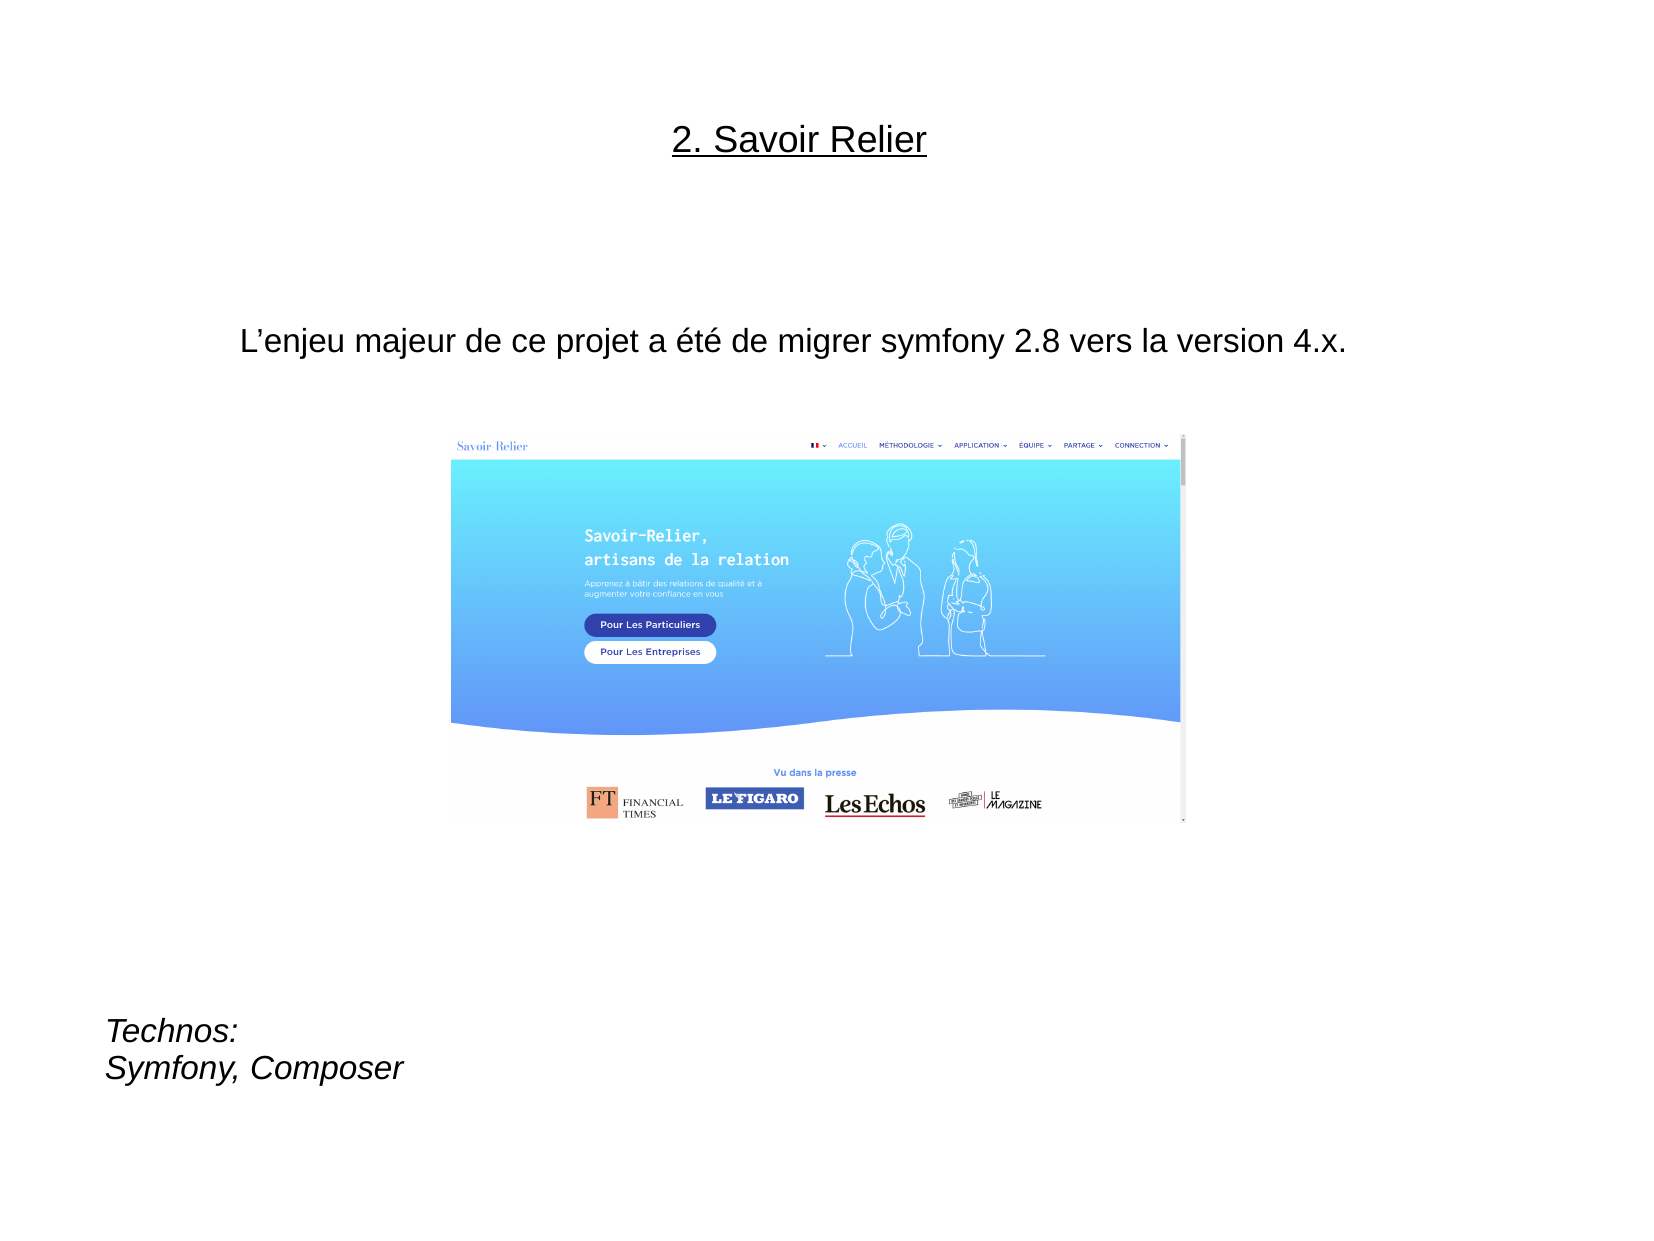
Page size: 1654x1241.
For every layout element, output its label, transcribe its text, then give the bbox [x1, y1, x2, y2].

text_box 2. Savoir Relier [656, 111, 957, 168]
picture [451, 434, 1186, 823]
text_box Technos: Symfony, Composer [90, 1005, 511, 1094]
text_box L’enjeu majeur de ce projet a été de migrer symfony 2.8 vers la version 4.x. [225, 315, 1396, 376]
